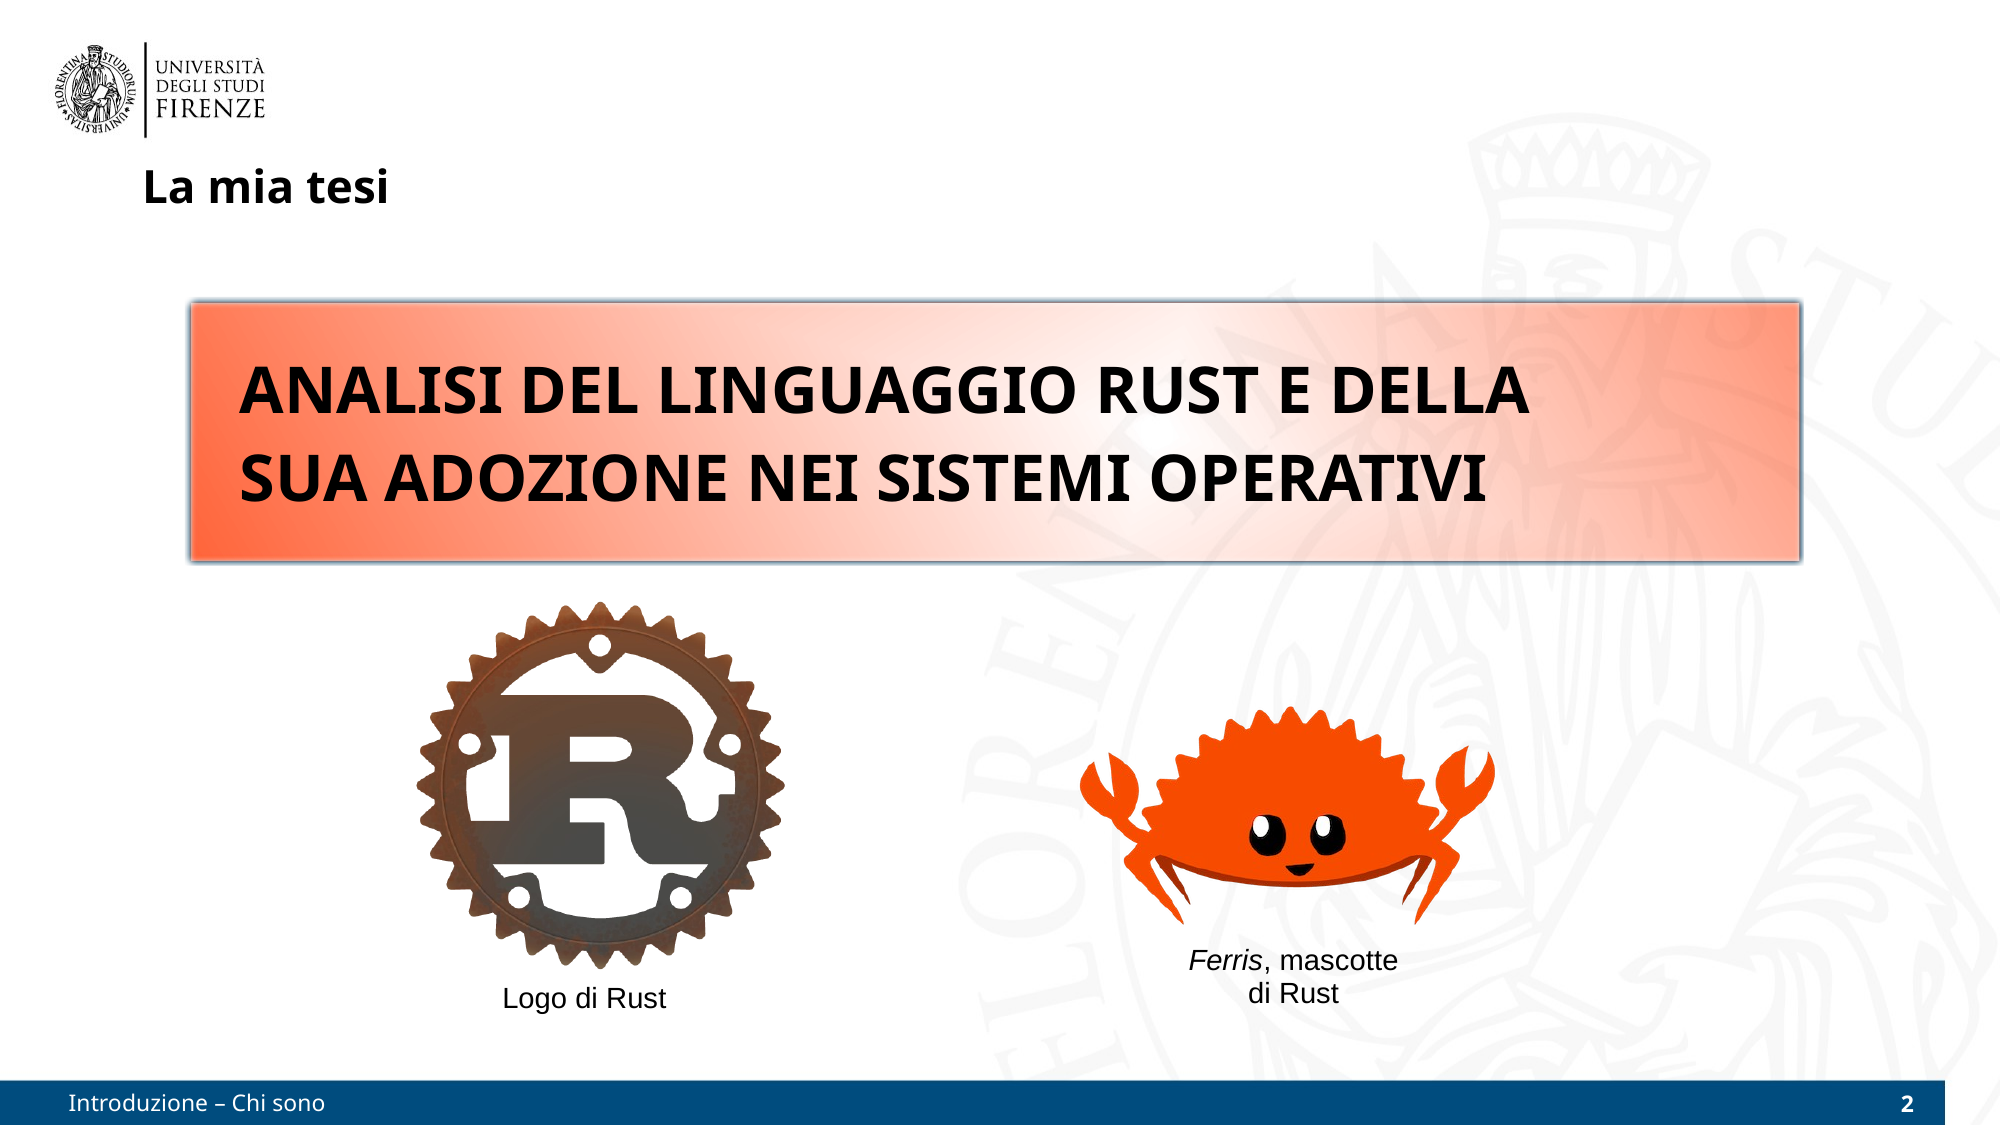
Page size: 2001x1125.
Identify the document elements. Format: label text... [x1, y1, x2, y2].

list Introduzione – Chi sono [53, 1083, 1715, 1125]
text_box ANALISI DEL LINGUAGGIO RUST E DELLA SUA ADOZIONE NEI SISTEMI OPERATIVI [225, 337, 1763, 526]
text_box Logo di Rust [487, 975, 713, 1023]
title La mia tesi [127, 157, 451, 225]
text_box [196, 308, 1794, 557]
text_box Ferris, mascotte di Rust [1162, 936, 1426, 1051]
picture [0, 0, 2000, 1125]
